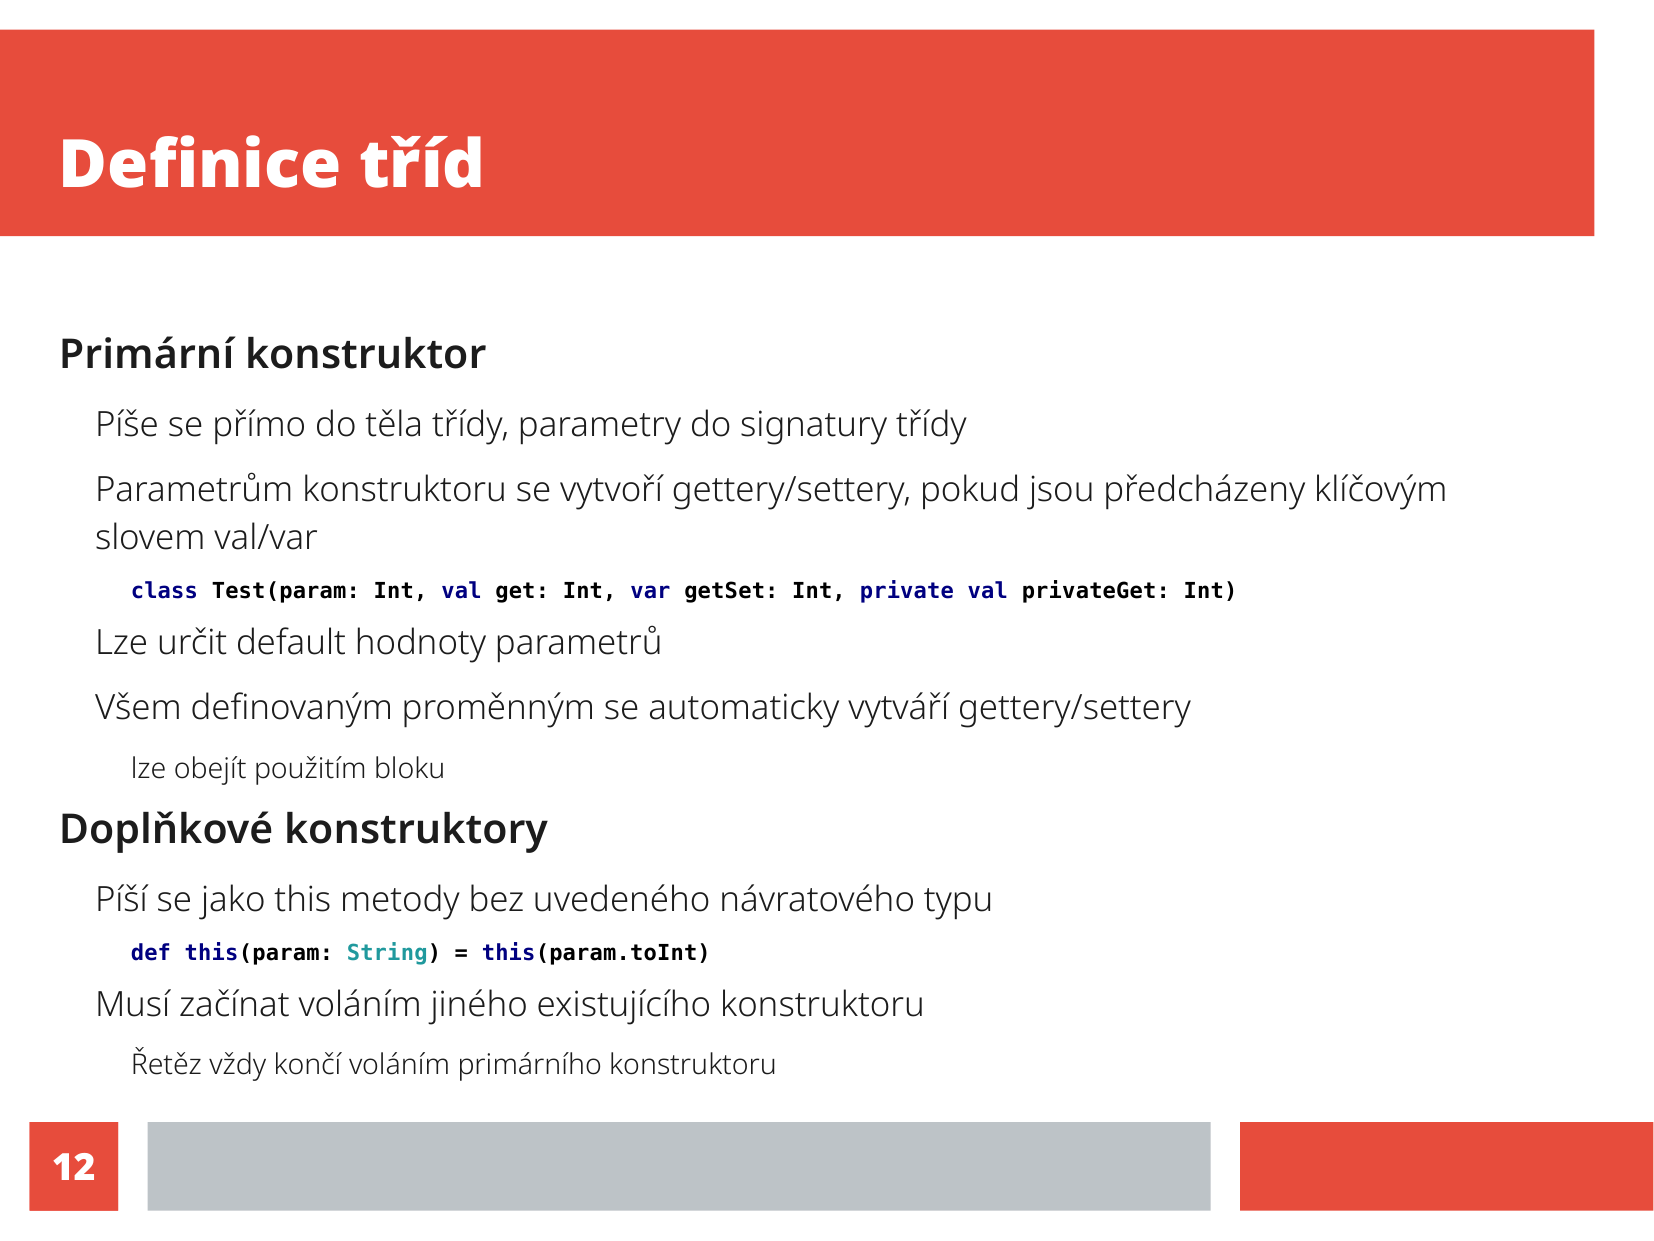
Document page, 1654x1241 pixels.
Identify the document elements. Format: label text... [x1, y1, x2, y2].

title Definice tříd [59, 59, 1595, 207]
list Primární konstruktor Píše se přímo do těla třídy, parametry do signatury třídy Parametrům konstruktoru se vytvoří gettery/settery, pokud jsou předcházeny klíčovým slovem val/var class Test(param: Int, val get: Int, var getSet: Int, private val privateGet: Int) Lze určit default hodnoty parametrů Všem definovaným proměnným se automaticky vytváří gettery/settery lze obejít použitím bloku Doplňkové konstruktory Píší se jako this metody bez uvedeného návratového typu def this(param: String) = this(param.toInt) Musí začínat voláním jiného existujícího konstruktoru Řetěz vždy končí voláním primárního konstruktoru [59, 324, 1565, 1093]
